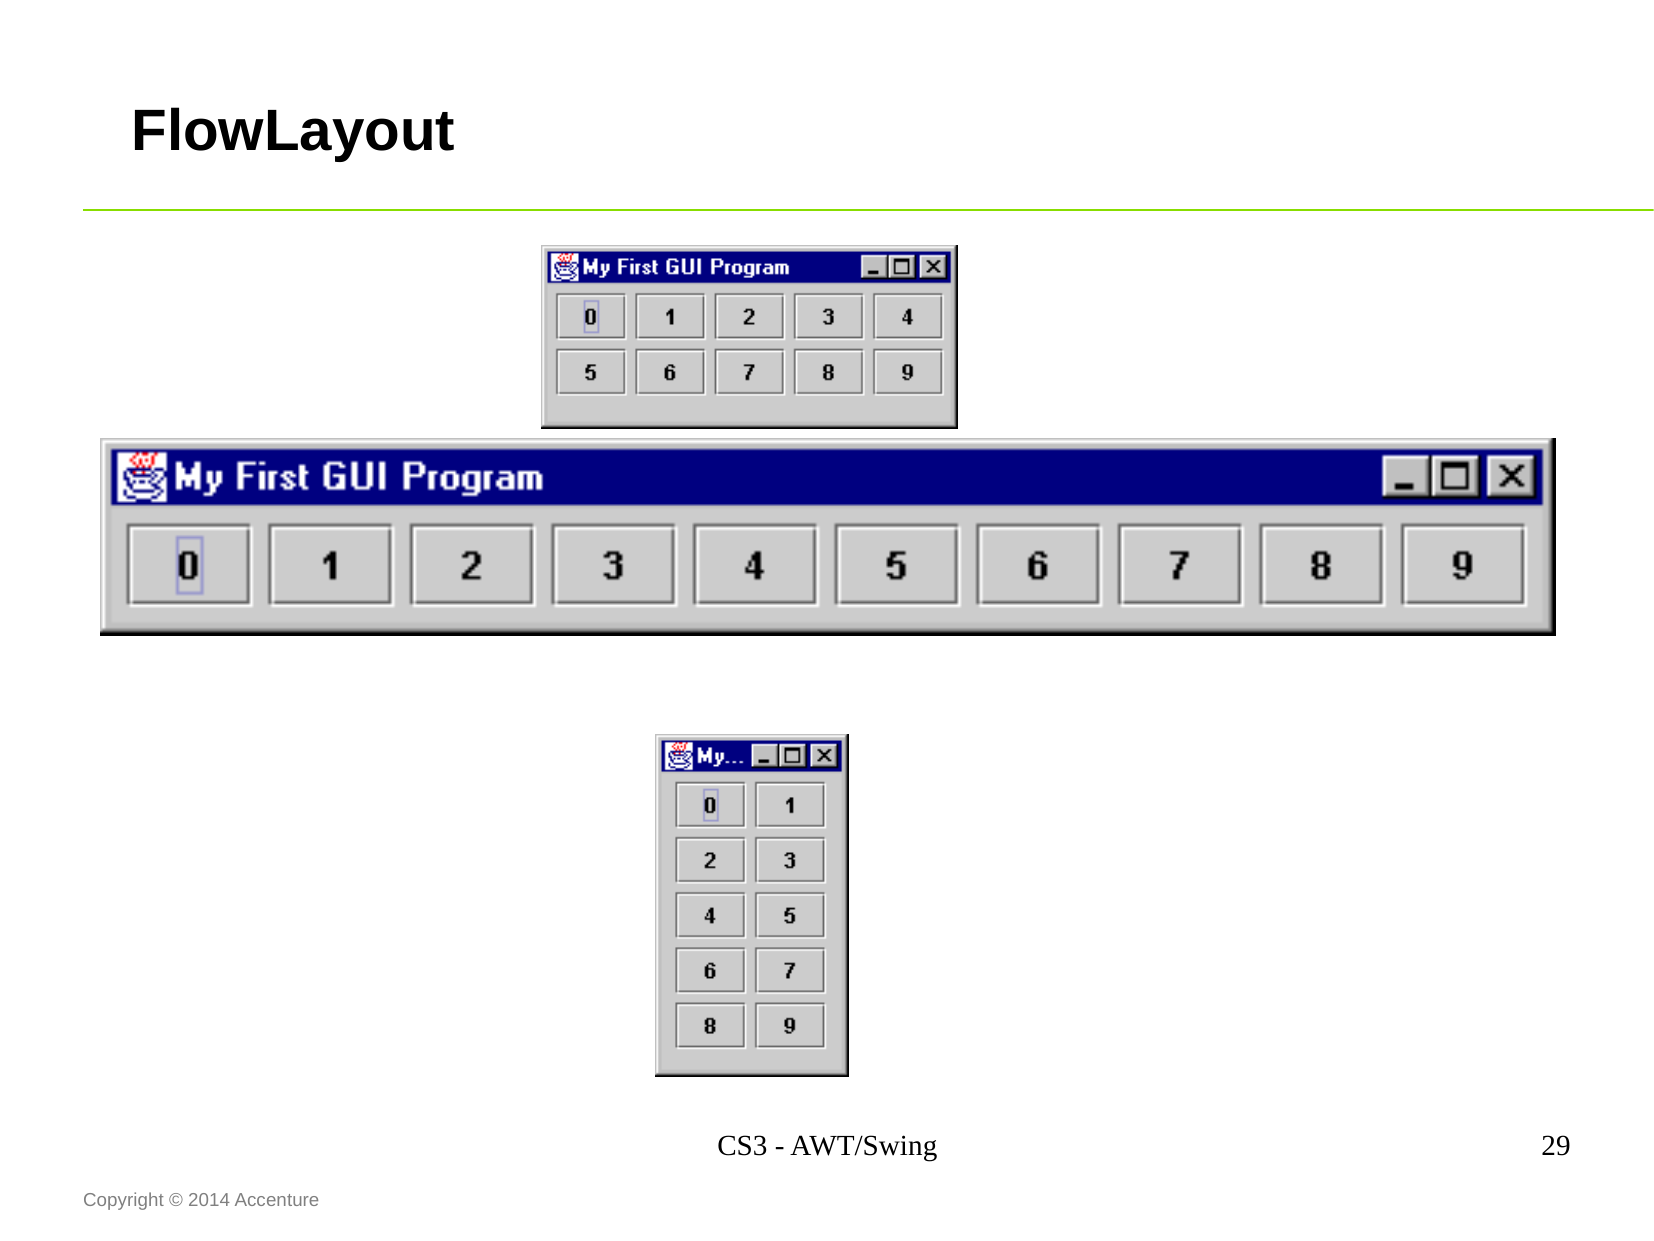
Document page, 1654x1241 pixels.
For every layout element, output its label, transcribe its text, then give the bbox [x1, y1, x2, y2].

picture [655, 734, 849, 1077]
picture [541, 245, 958, 429]
title FlowLayout [81, 56, 1654, 199]
picture [100, 438, 1556, 636]
